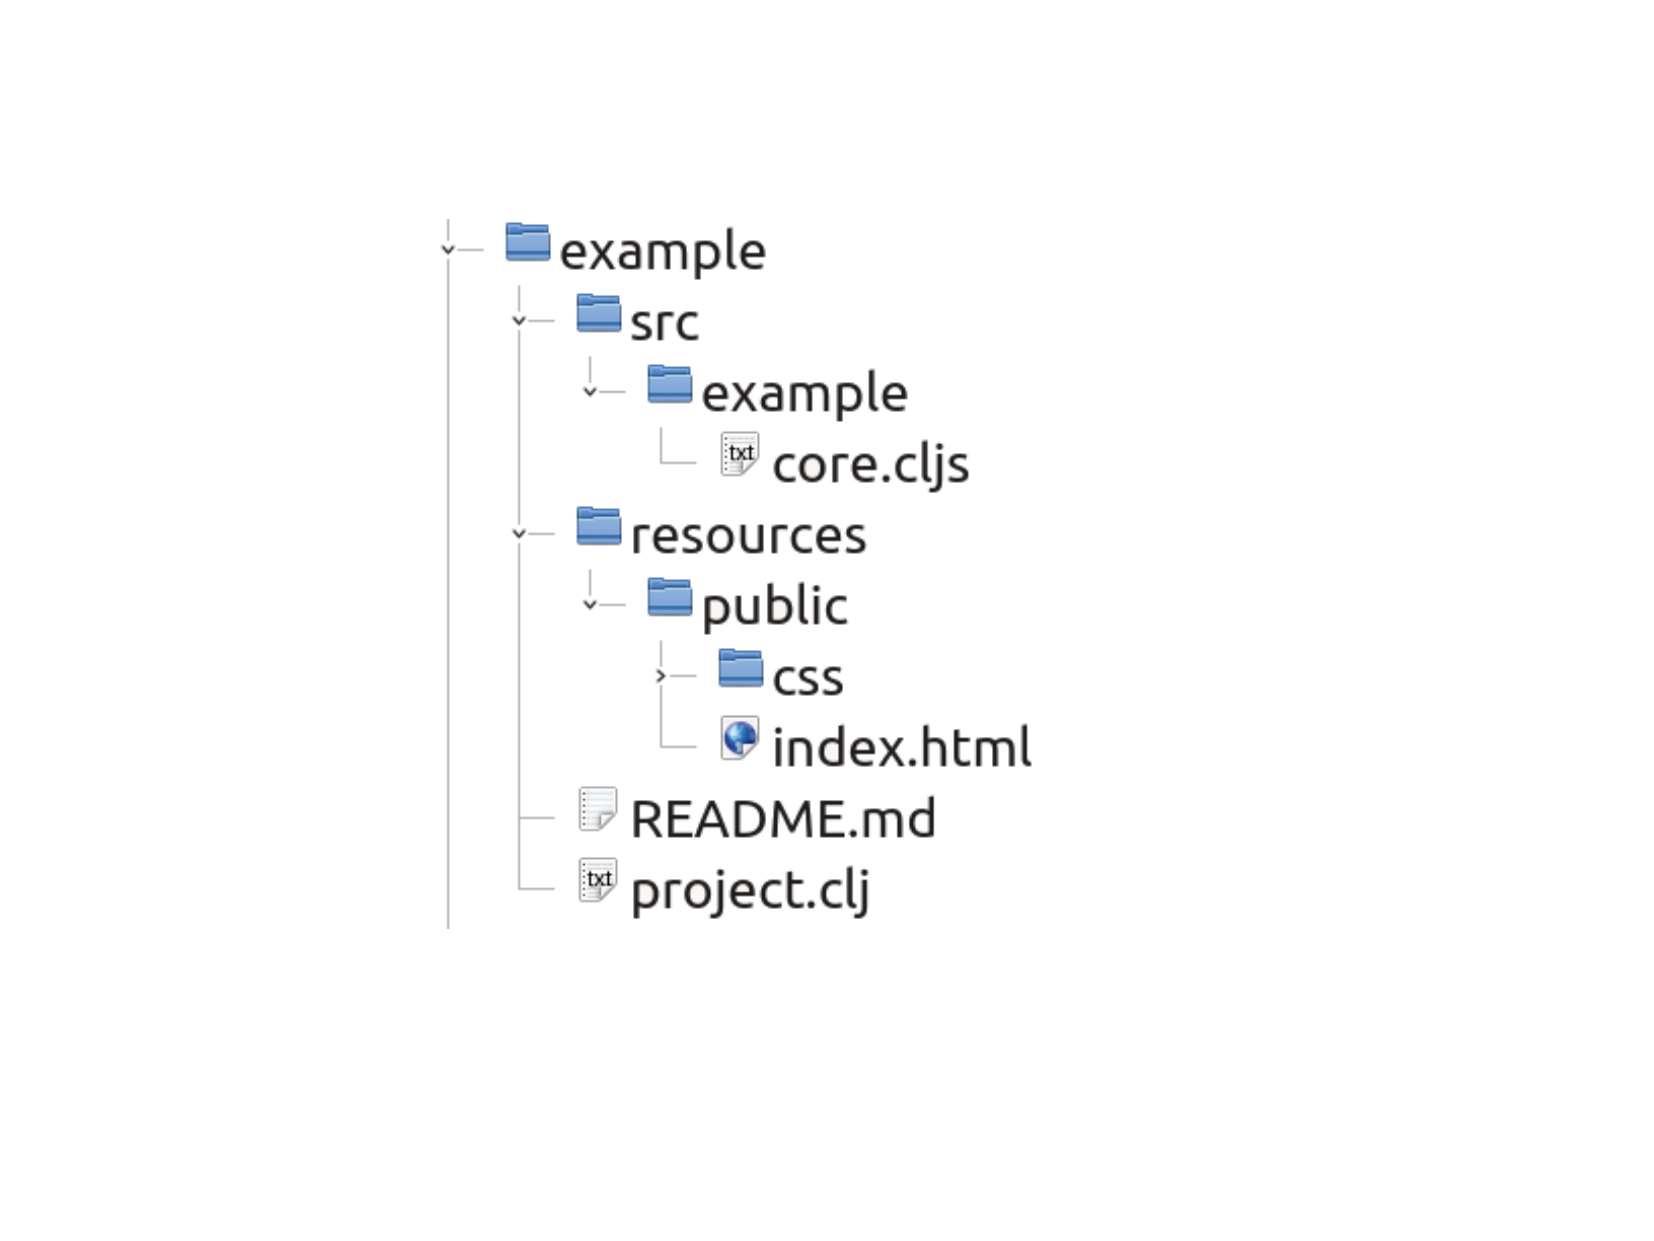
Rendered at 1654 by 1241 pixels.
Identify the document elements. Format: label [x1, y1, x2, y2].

picture [401, 219, 1135, 929]
